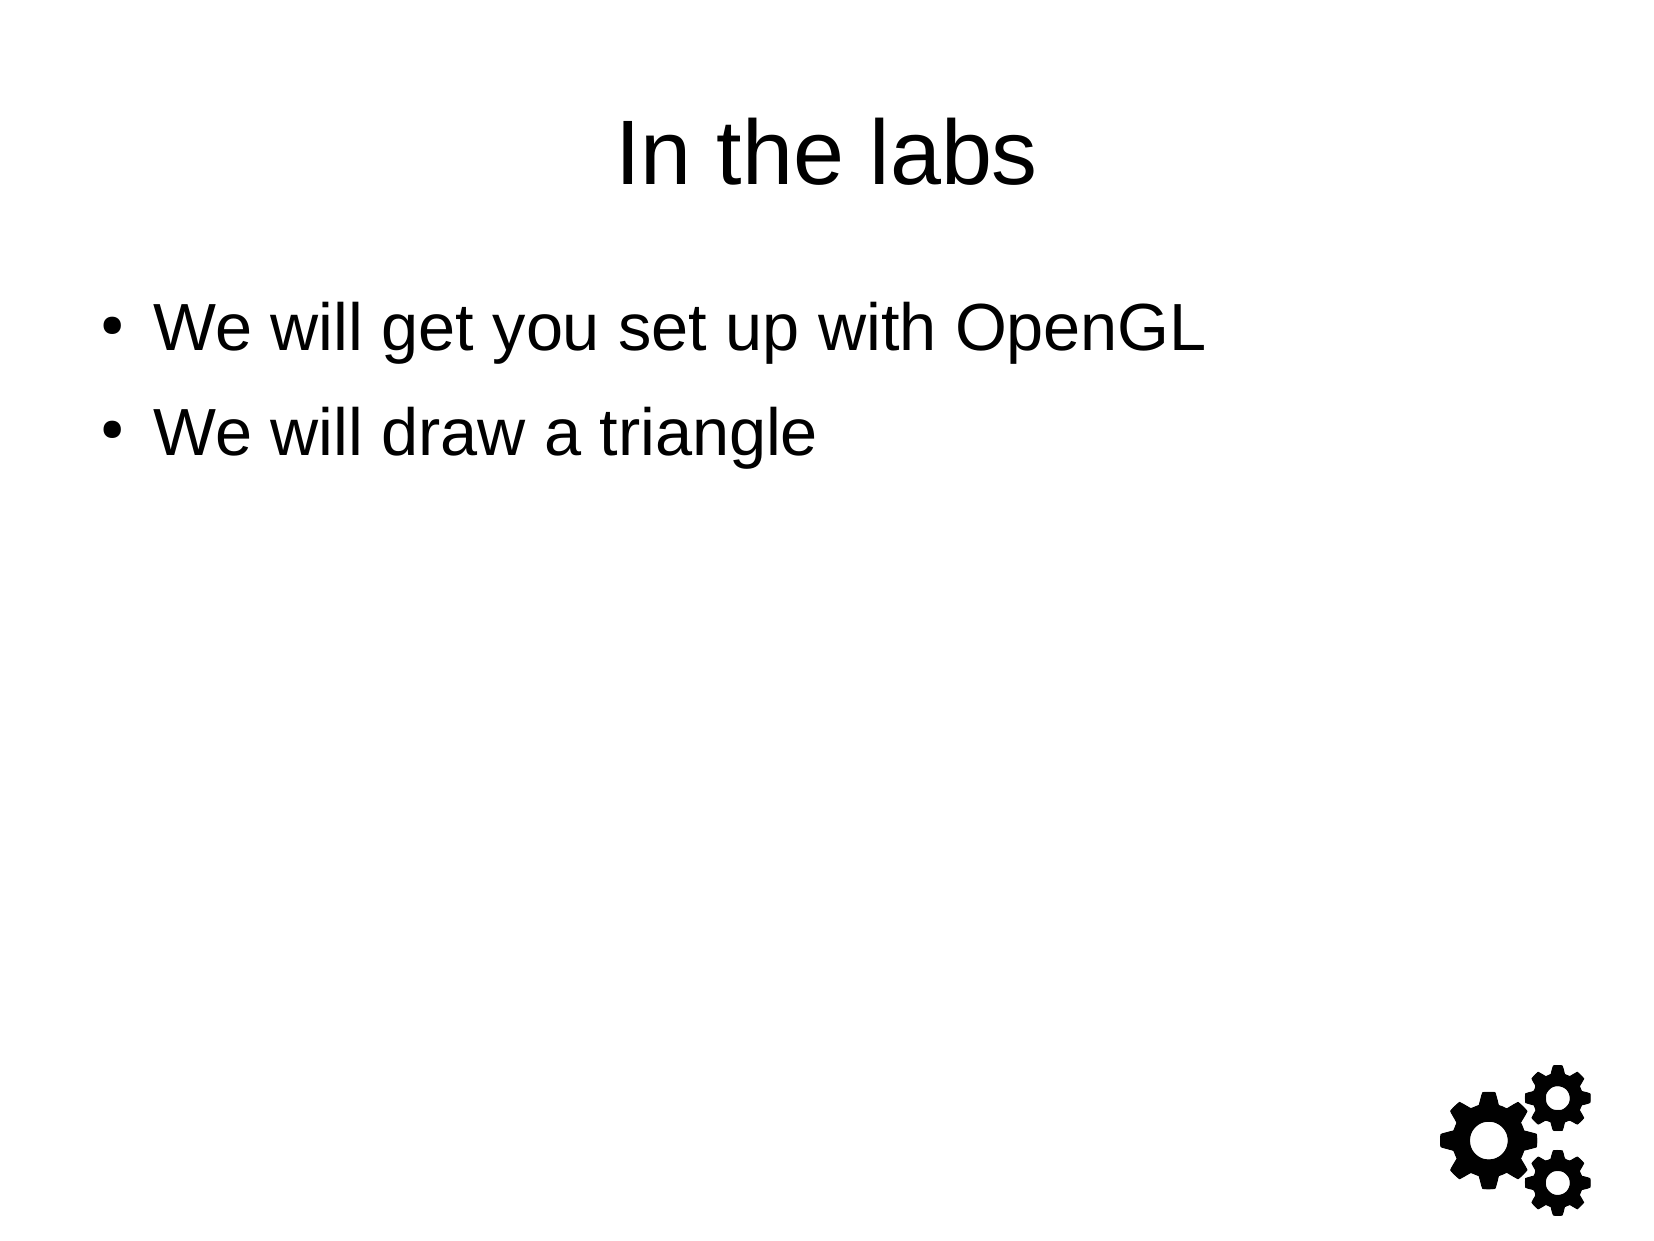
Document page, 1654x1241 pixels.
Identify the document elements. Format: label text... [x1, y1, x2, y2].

picture [1440, 1065, 1591, 1216]
list We will get you set up with OpenGL We will draw a triangle [82, 290, 1571, 1010]
title In the labs [82, 49, 1571, 257]
